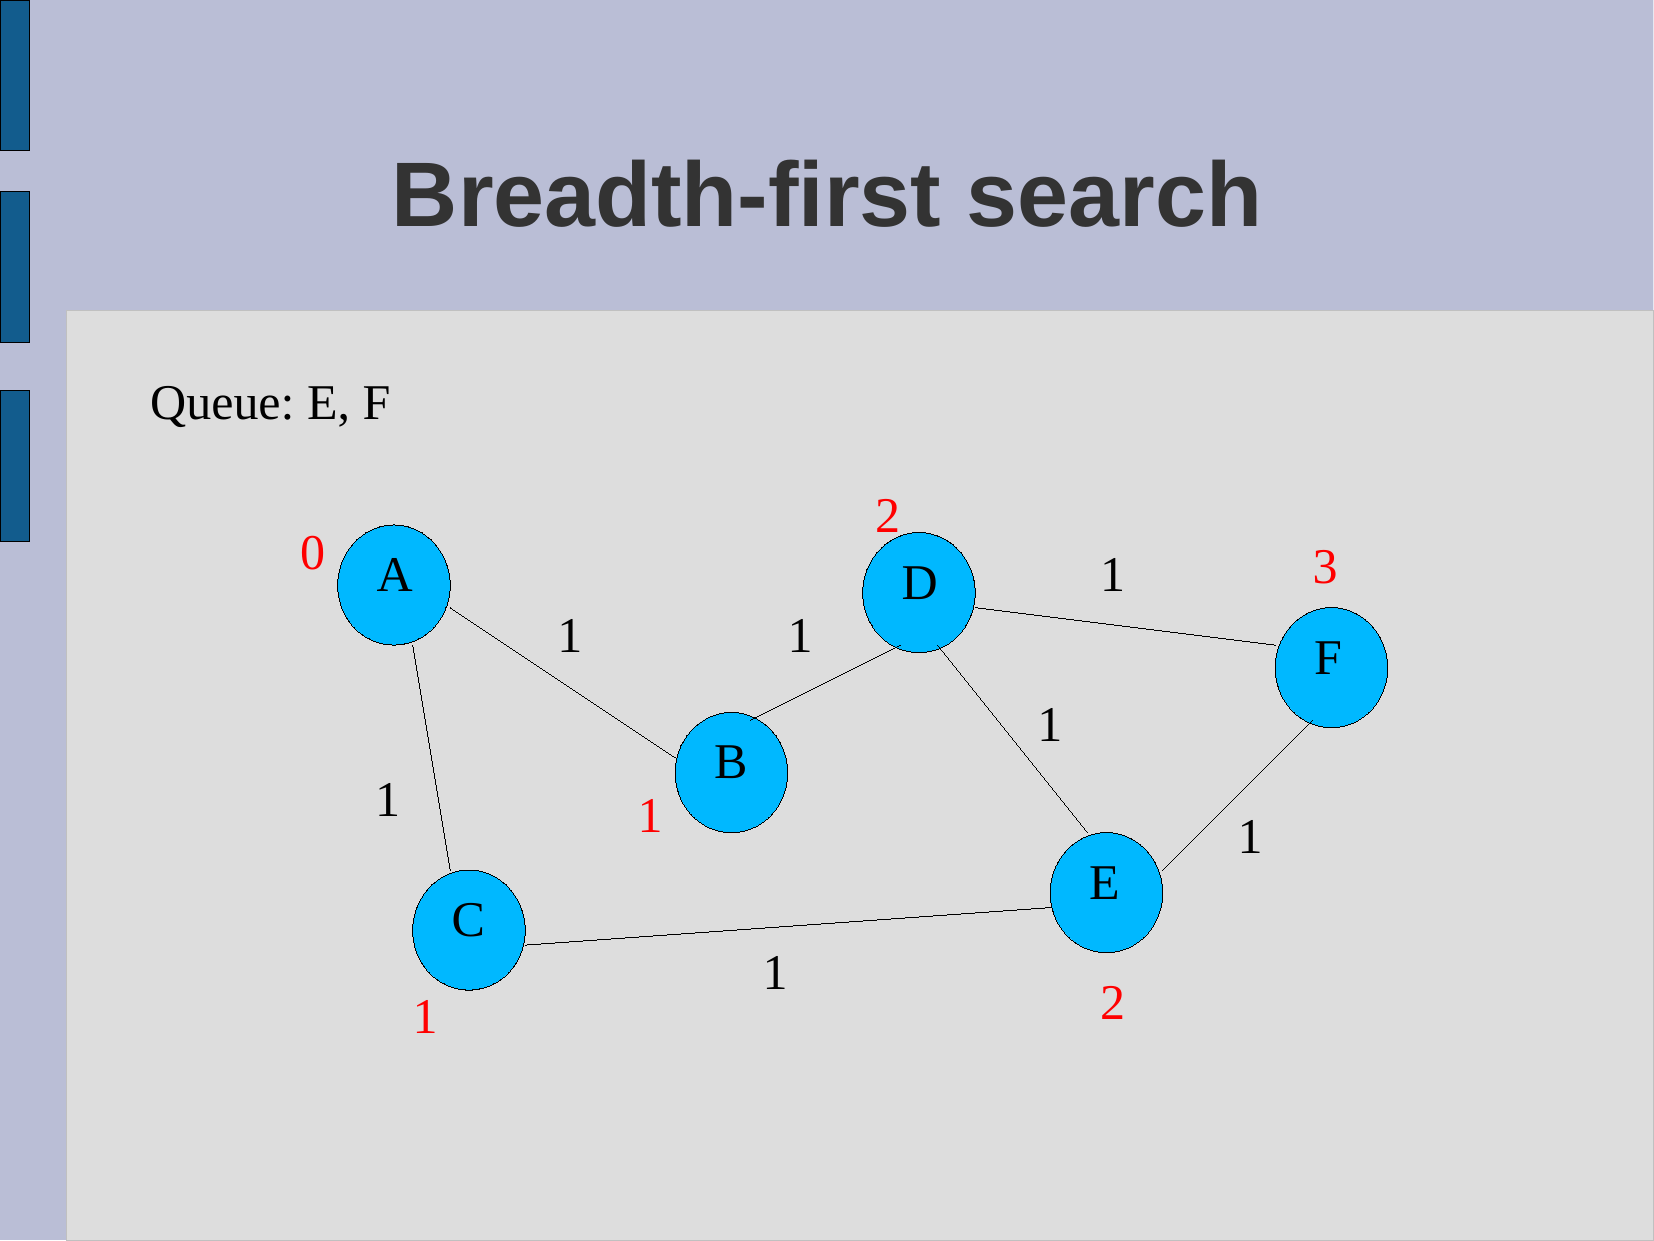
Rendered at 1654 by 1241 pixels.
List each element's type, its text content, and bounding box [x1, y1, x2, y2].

text_box [1275, 607, 1388, 728]
text_box [675, 712, 788, 833]
text_box F [1314, 629, 1342, 685]
text_box 1 [787, 607, 813, 663]
text_box A [376, 547, 413, 603]
text_box 1 [1100, 547, 1126, 603]
text_box 1 [557, 607, 583, 663]
text_box 1 [1037, 697, 1063, 753]
text_box [412, 870, 526, 991]
text_box [337, 524, 451, 646]
text_box [1050, 832, 1163, 953]
text_box 1 [375, 772, 401, 828]
text_box B [714, 734, 748, 790]
text_box D [901, 554, 938, 610]
text_box 1 [762, 945, 788, 1001]
title Breadth-first search [121, 91, 1534, 299]
text_box 2 [875, 487, 901, 543]
text_box 3 [1312, 539, 1338, 595]
text_box C [451, 892, 485, 948]
text_box 1 [637, 787, 676, 843]
text_box [862, 532, 976, 653]
text_box Queue: E, F [150, 375, 391, 431]
text_box E [1089, 854, 1120, 910]
text_box 0 [300, 525, 326, 581]
text_box 1 [1237, 809, 1263, 865]
text_box 1 [412, 989, 438, 1045]
text_box 2 [1099, 975, 1126, 1031]
